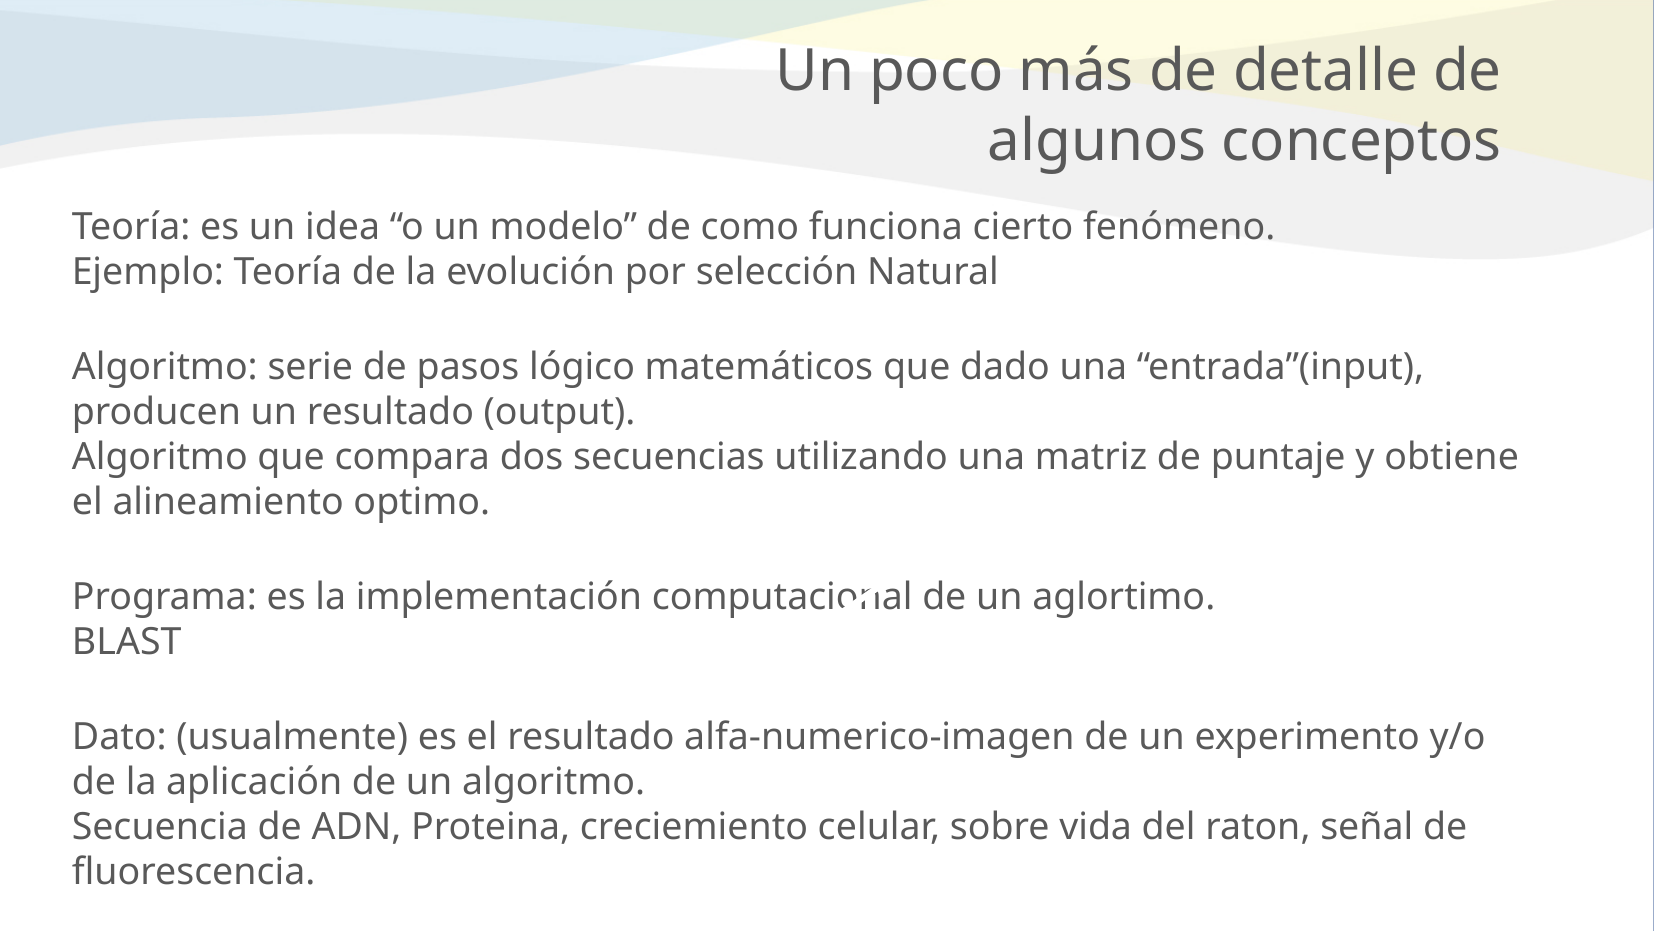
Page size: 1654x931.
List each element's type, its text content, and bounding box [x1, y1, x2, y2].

text_box Teoría: es un idea “o un modelo” de como funciona cierto fenómeno. Ejemplo: Teoría de la evolución por selección Natural Algoritmo: serie de pasos lógico matemáticos que dado una “entrada”(input), producen un resultado (output). Algoritmo que compara dos secuencias utilizando una matriz de puntaje y obtiene el alineamiento optimo. Programa: es la implementación computacional de un aglortimo. BLAST Dato: (usualmente) es el resultado alfa-numerico-imagen de un experimento y/o de la aplicación de un algoritmo. Secuencia de ADN, Proteina, creciemiento celular, sobre vida del raton, señal de fluorescencia. [56, 194, 1555, 910]
picture [0, 0, 1654, 931]
text_box Un poco más de detalle de algunos conceptos [760, 24, 1604, 180]
